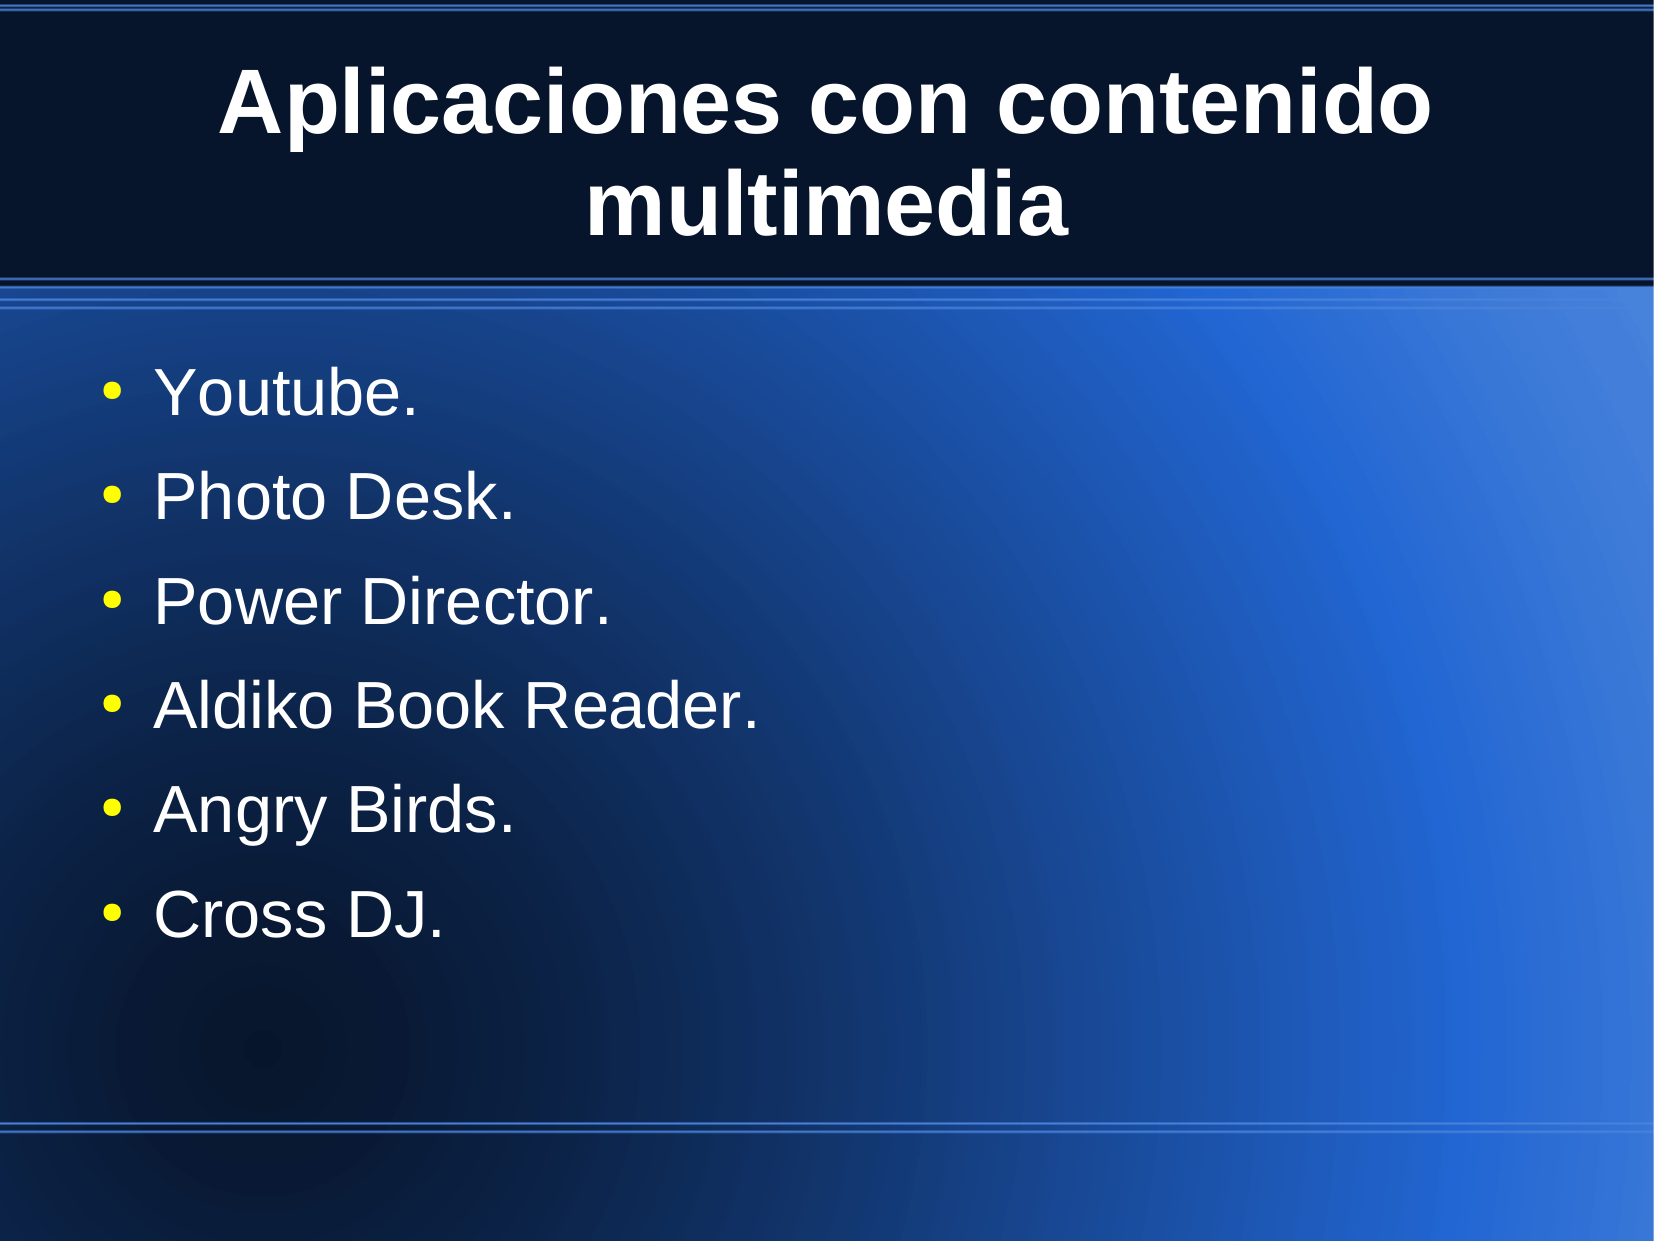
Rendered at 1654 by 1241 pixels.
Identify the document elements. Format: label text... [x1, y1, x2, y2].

title Aplicaciones con contenido multimedia [82, 49, 1571, 257]
list Youtube. Photo Desk. Power Director. Aldiko Book Reader. Angry Birds. Cross DJ. [82, 355, 1571, 1058]
picture [0, 0, 1654, 1241]
